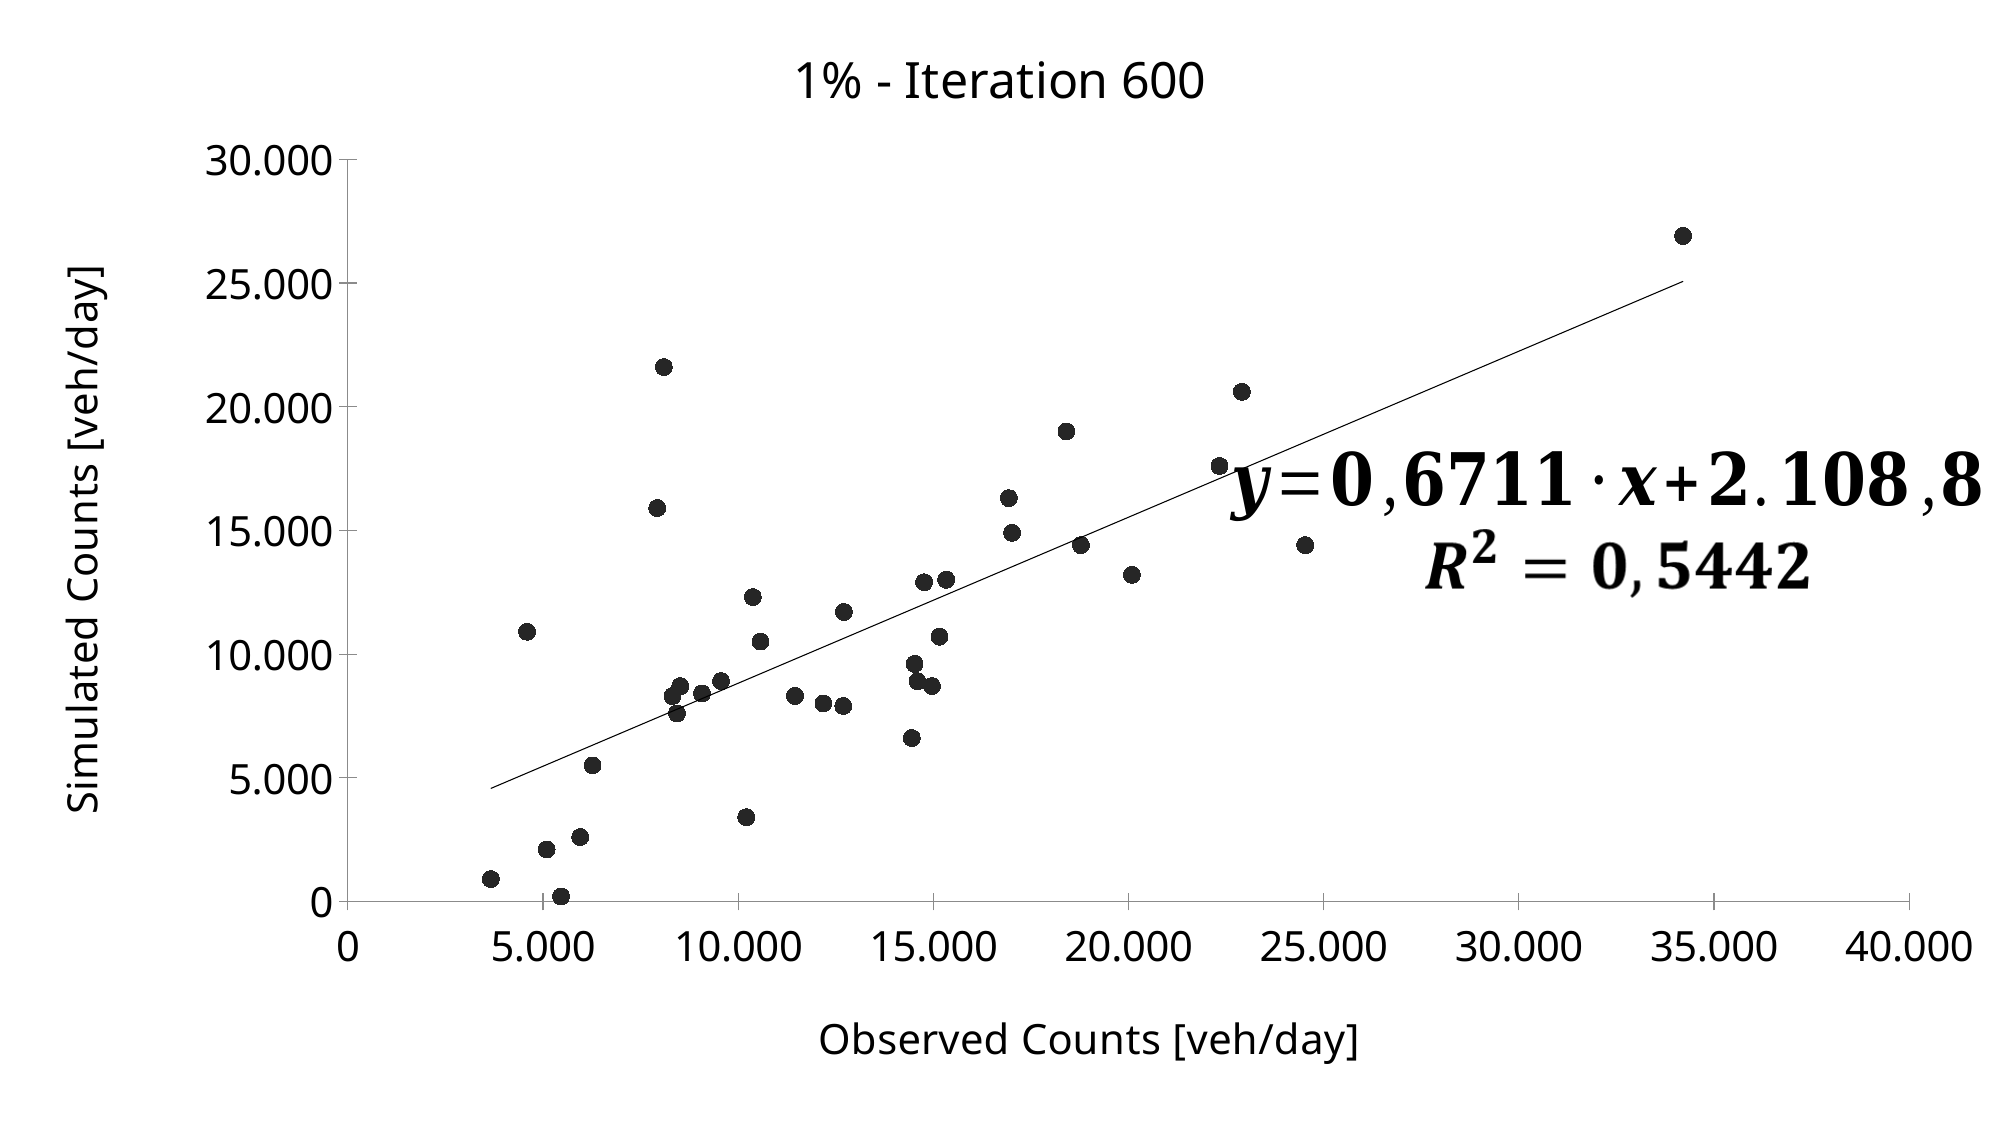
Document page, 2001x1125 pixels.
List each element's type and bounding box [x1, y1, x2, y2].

text_box [1414, 522, 1823, 606]
chart [0, 0, 2000, 1125]
